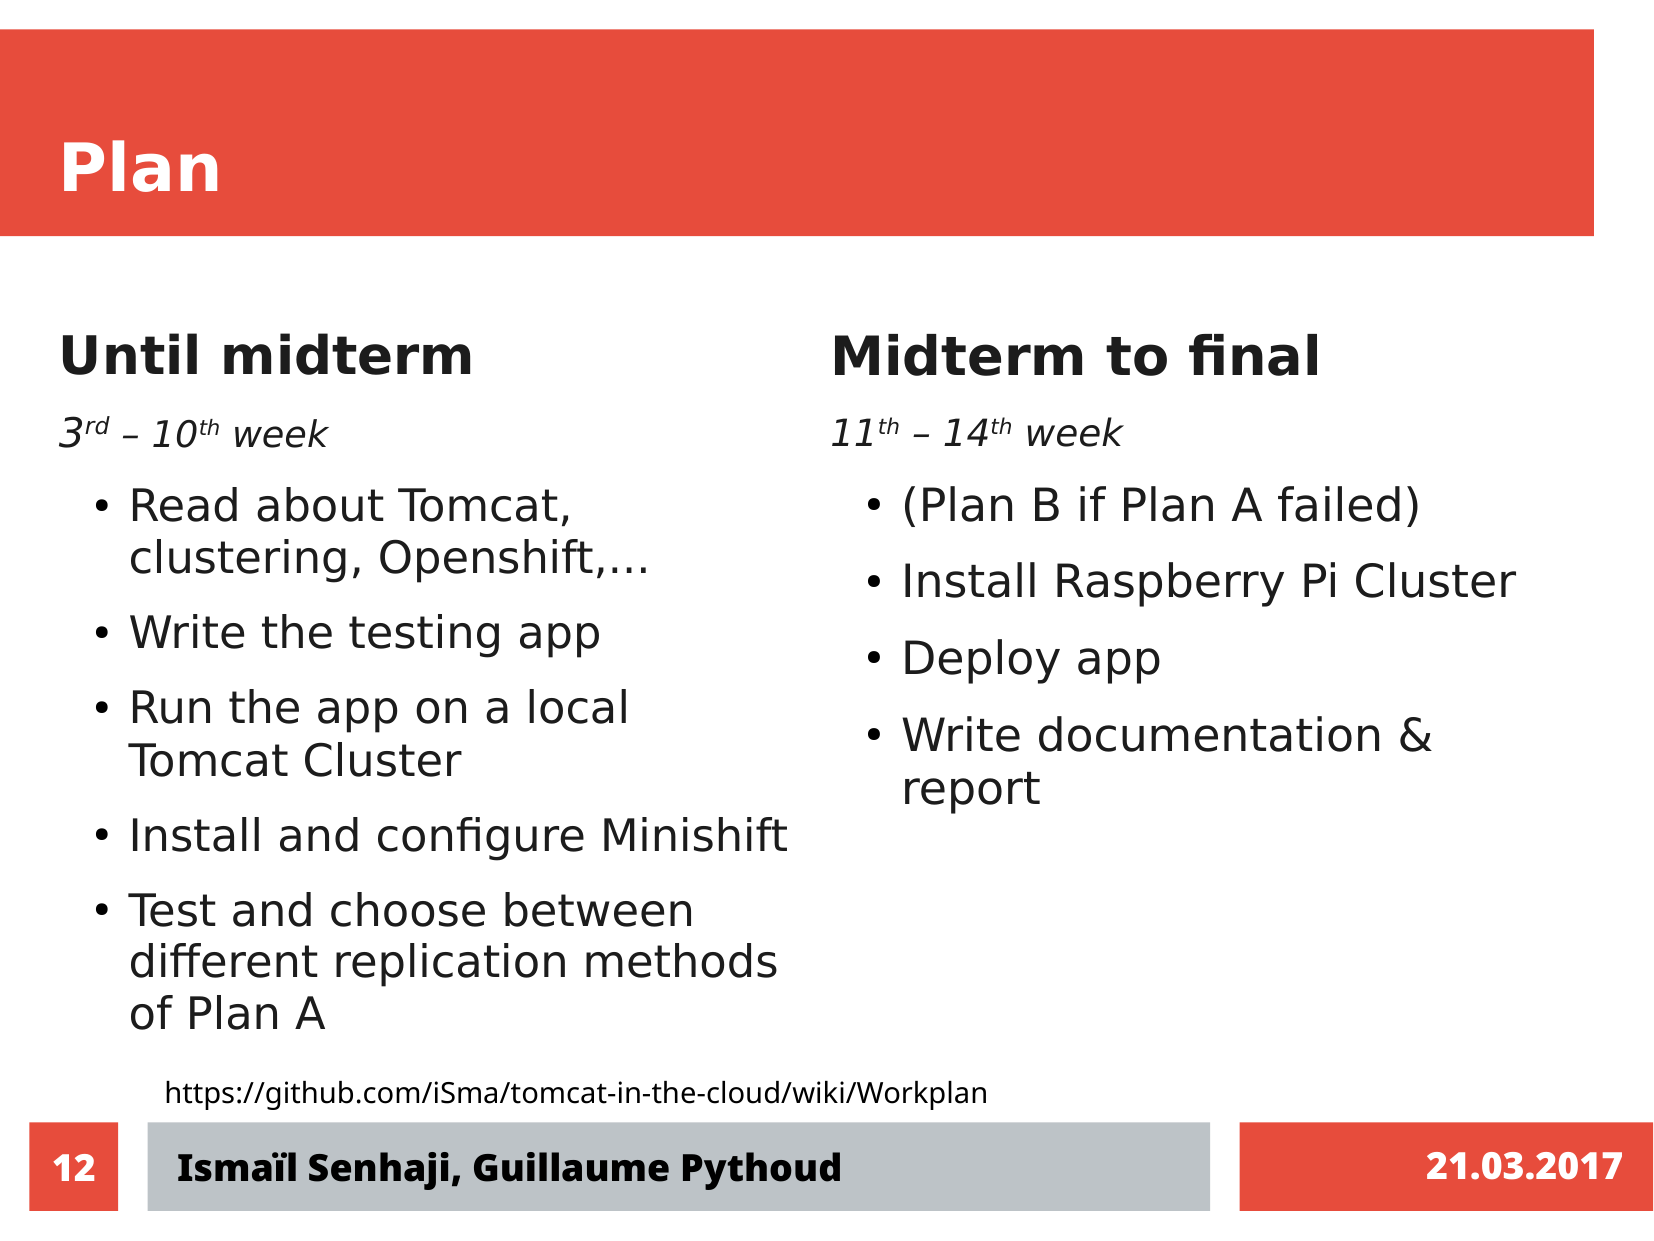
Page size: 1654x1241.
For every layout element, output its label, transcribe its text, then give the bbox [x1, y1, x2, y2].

title Plan [58, 59, 1594, 207]
list Until midterm 3rd – 10th week Read about Tomcat, clustering, Openshift,... Write the testing app Run the app on a local Tomcat Cluster Install and configure Minishift Test and choose between different replication methods of Plan A [58, 324, 794, 1093]
text_box https://github.com/iSma/tomcat-in-the-cloud/wiki/Workplan [149, 1065, 1575, 1114]
list Midterm to final 11th – 14th week (Plan B if Plan A failed) Install Raspberry Pi Cluster Deploy app Write documentation & report [830, 324, 1565, 1065]
